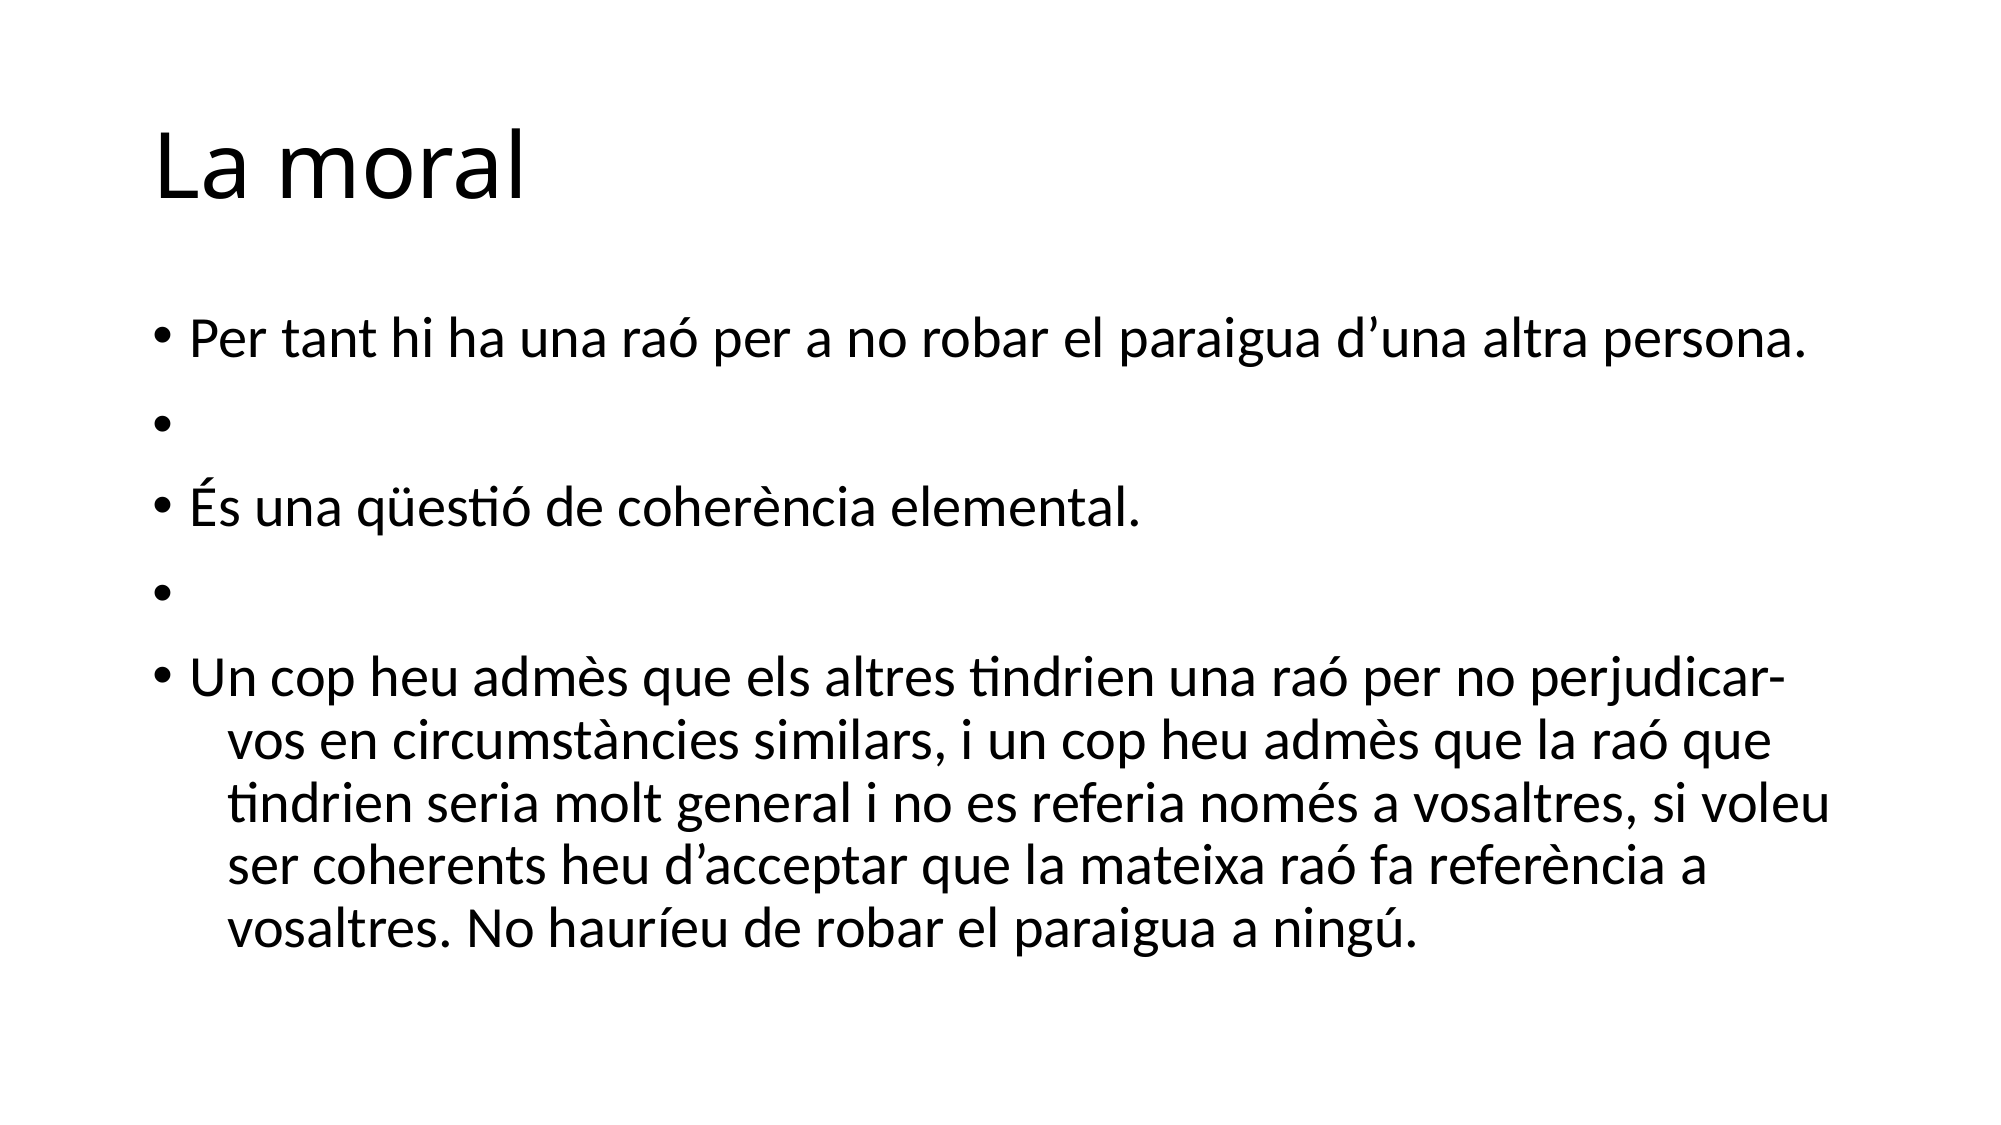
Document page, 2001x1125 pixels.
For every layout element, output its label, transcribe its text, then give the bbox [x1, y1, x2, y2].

list Per tant hi ha una raó per a no robar el paraigua d’una altra persona. És una qüestió de coherència elemental. Un cop heu admès que els altres tindrien una raó per no perjudicar-vos en circumstàncies similars, i un cop heu admès que la raó que tindrien seria molt general i no es referia només a vosaltres, si voleu ser coherents heu d’acceptar que la mateixa raó fa referència a vosaltres. No hauríeu de robar el paraigua a ningú. [137, 299, 1863, 1014]
title La moral [137, 59, 1863, 278]
